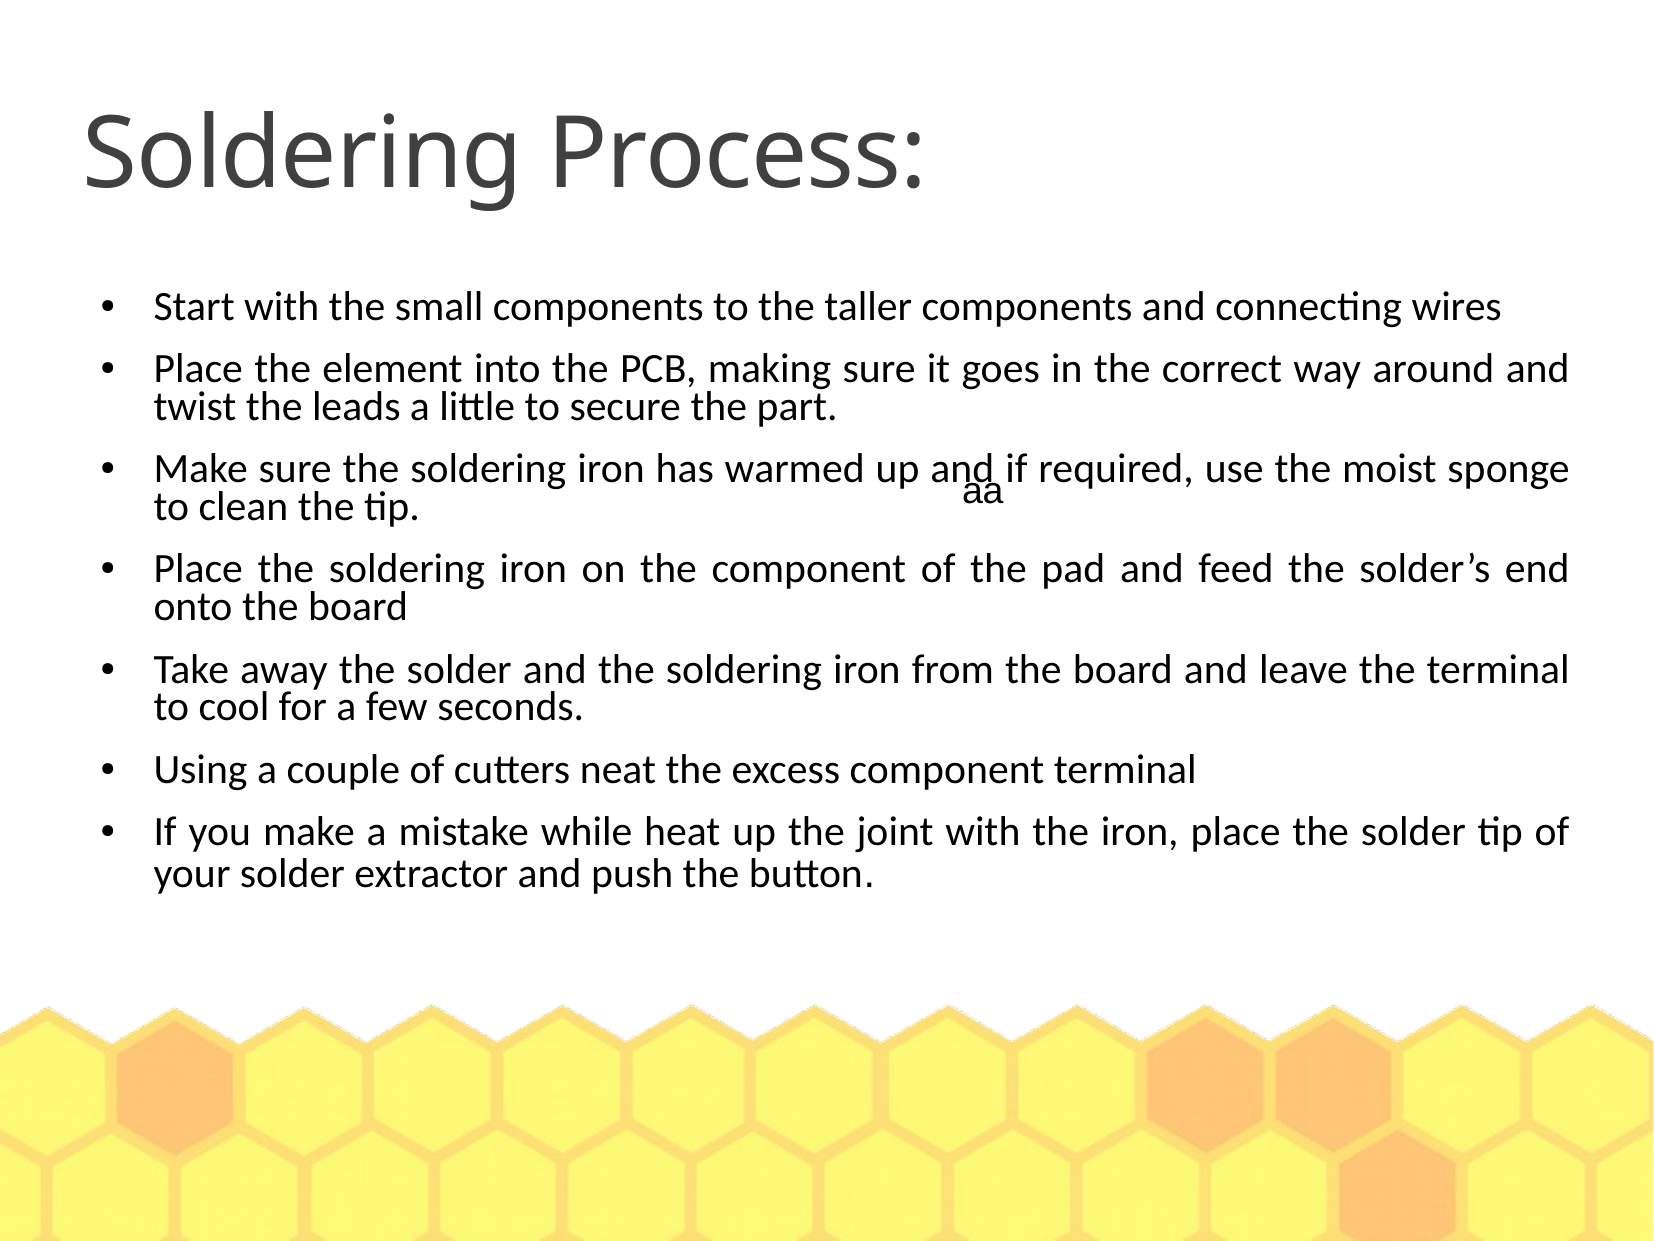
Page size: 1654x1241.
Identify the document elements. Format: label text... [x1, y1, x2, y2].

title Soldering Process: [82, 49, 1571, 257]
list Start with the small components to the taller components and connecting wires Place the element into the PCB, making sure it goes in the correct way around and twist the leads a little to secure the part. Make sure the soldering iron has warmed up and if required, use the moist sponge to clean the tip. Place the soldering iron on the component of the pad and feed the solder’s end onto the board Take away the solder and the soldering iron from the board and leave the terminal to cool for a few seconds. Using a couple of cutters neat the excess component terminal If you make a mistake while heat up the joint with the iron, place the solder tip of your solder extractor and push the button. [82, 290, 1571, 1010]
text_box aa [947, 461, 1019, 519]
picture [0, 1001, 1654, 1241]
